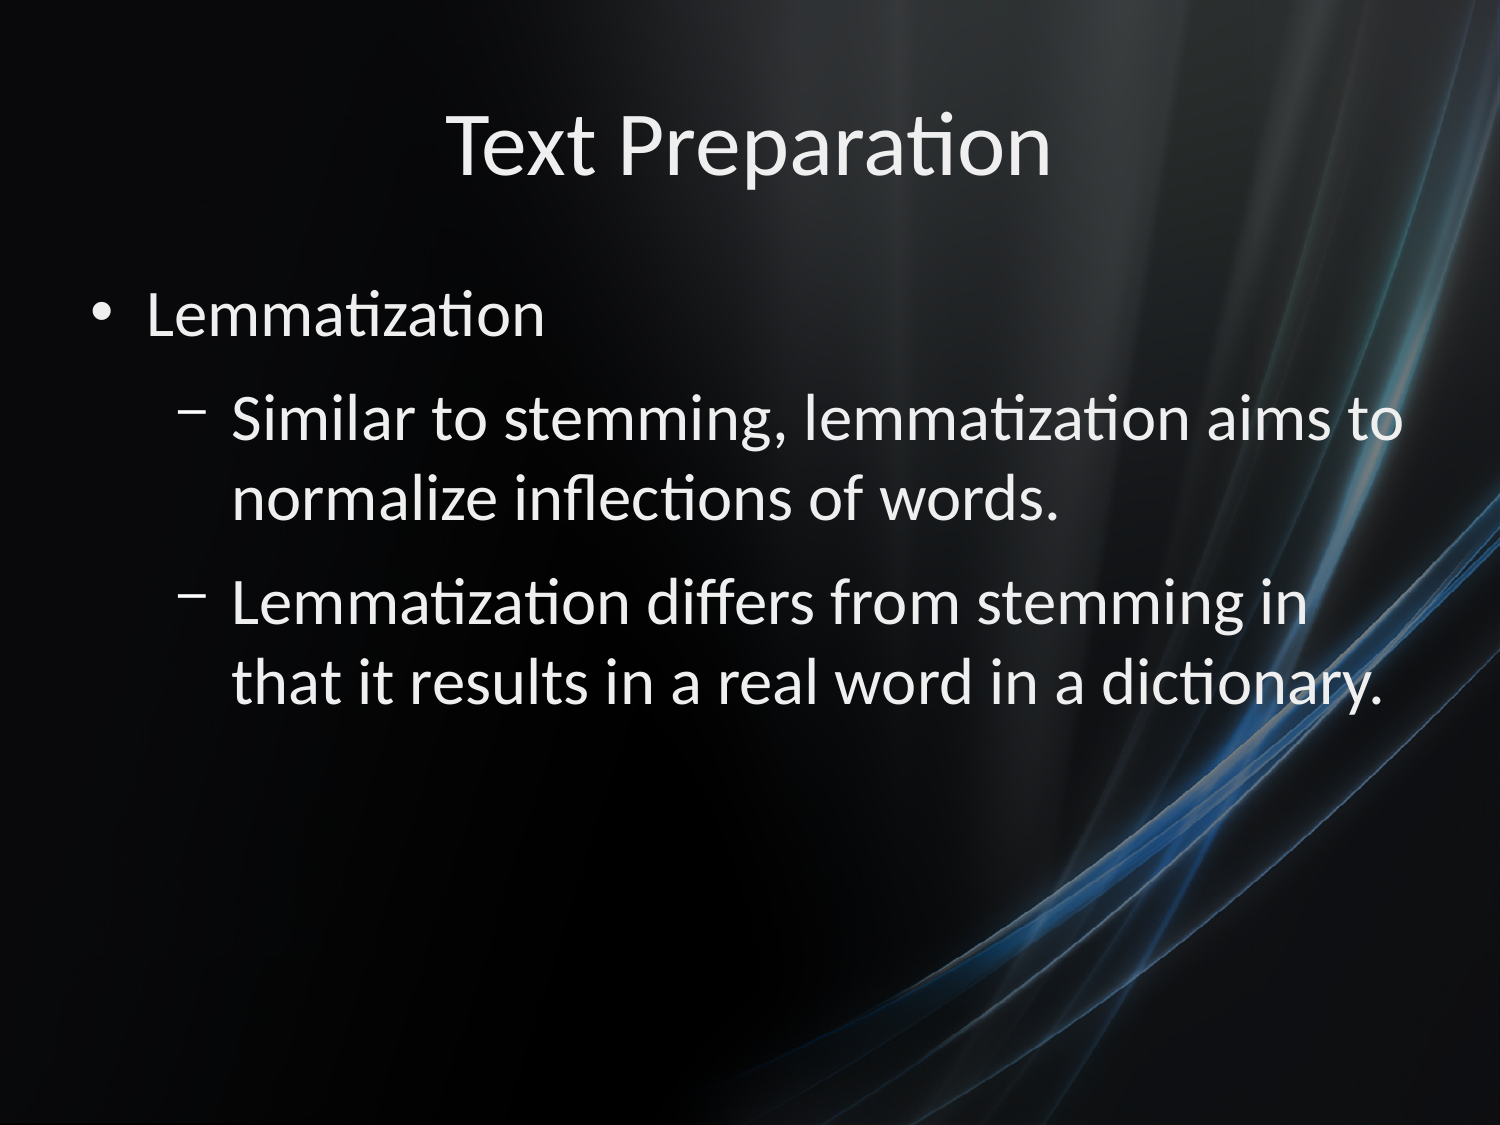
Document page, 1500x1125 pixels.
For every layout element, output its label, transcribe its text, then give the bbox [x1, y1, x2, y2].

list Lemmatization Similar to stemming, lemmatization aims to normalize inflections of words. Lemmatization differs from stemming in that it results in a real word in a dictionary. [75, 262, 1425, 1005]
text_box [0, 0, 1500, 1125]
title Text Preparation [75, 45, 1425, 233]
